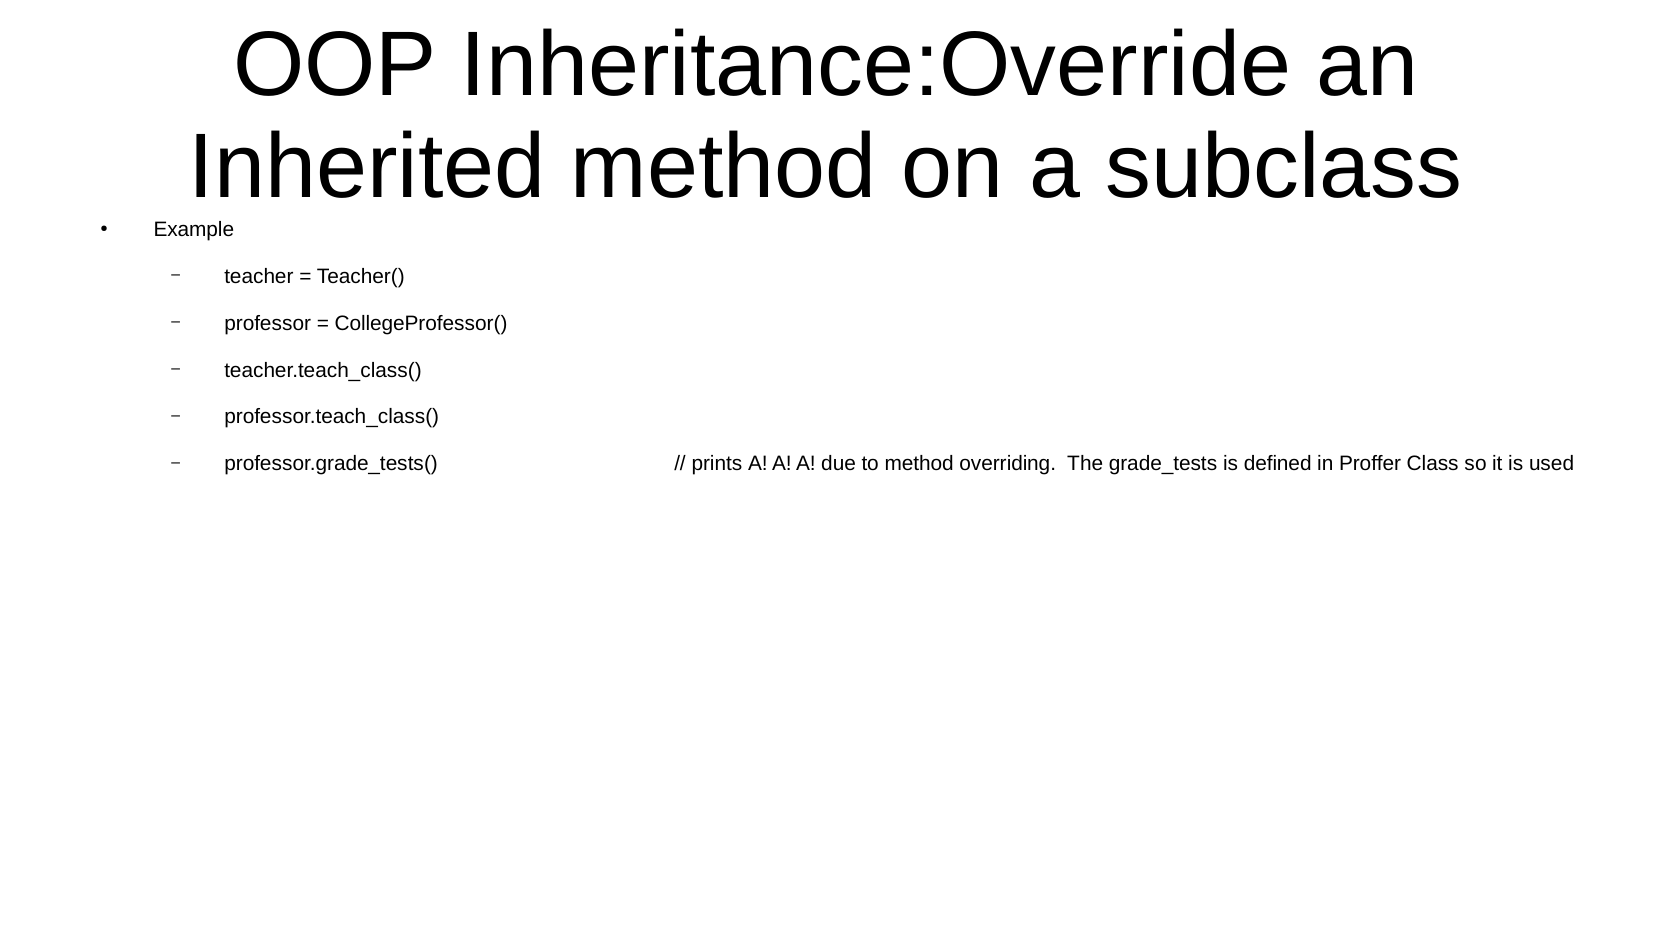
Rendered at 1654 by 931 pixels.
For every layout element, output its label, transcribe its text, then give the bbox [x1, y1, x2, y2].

list Example teacher = Teacher() professor = CollegeProfessor() teacher.teach_class() professor.teach_class() professor.grade_tests() // prints A! A! A! due to method overriding. The grade_tests is defined in Proffer Class so it is used [82, 217, 1636, 916]
title OOP Inheritance:Override an Inherited method on a subclass [82, 12, 1571, 217]
